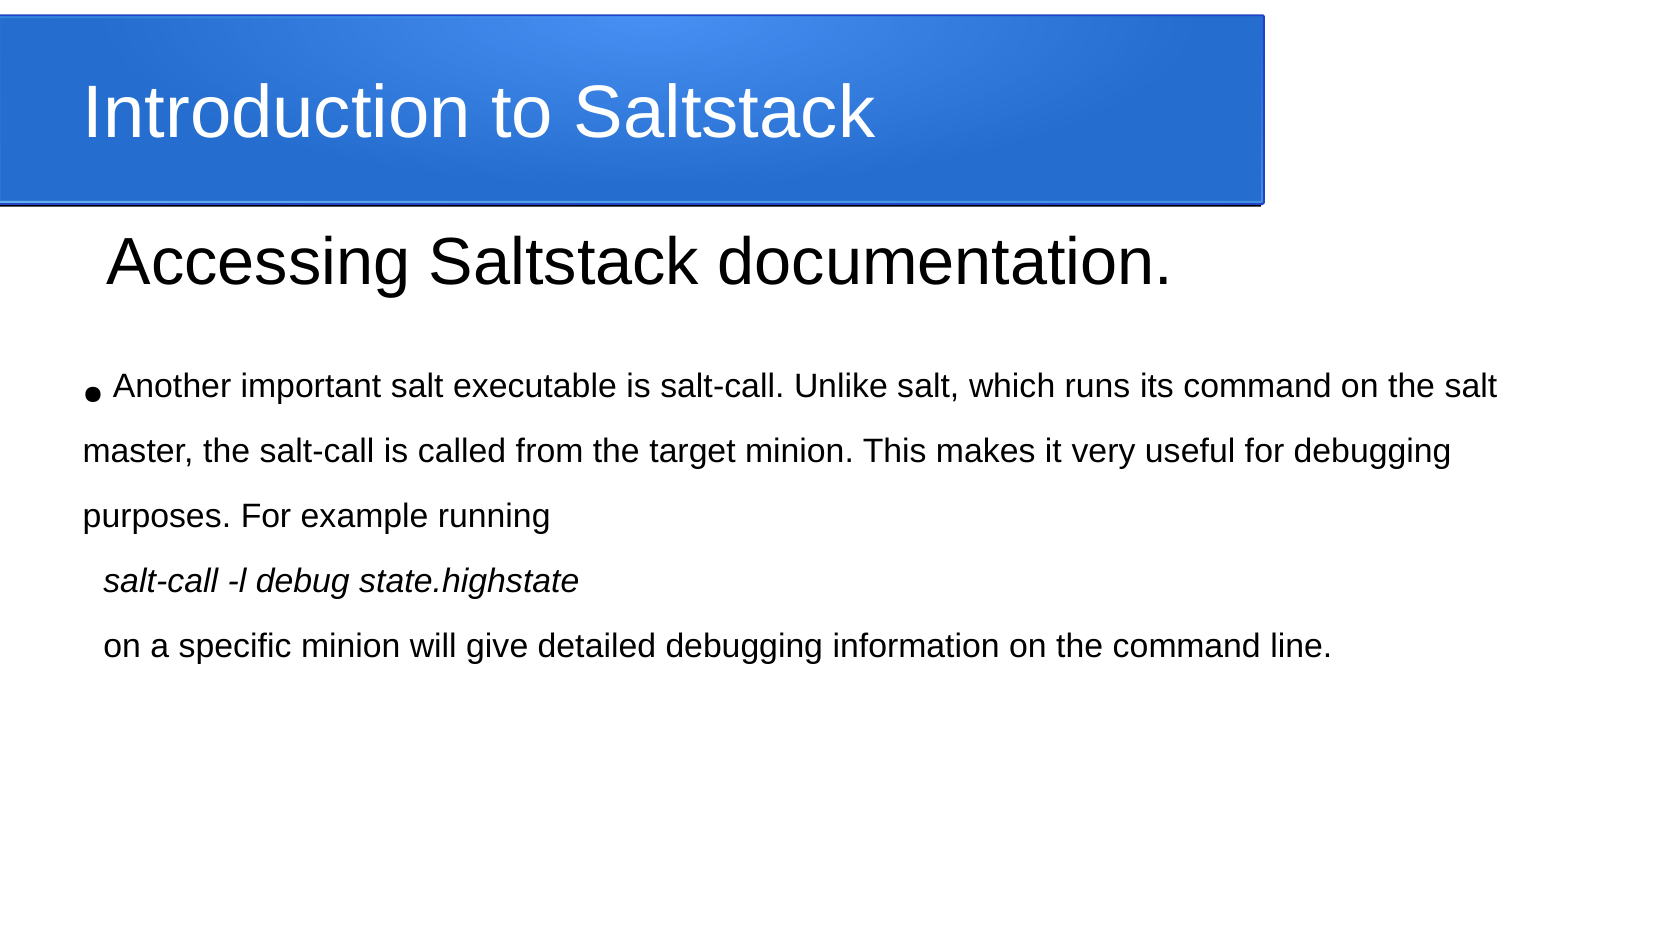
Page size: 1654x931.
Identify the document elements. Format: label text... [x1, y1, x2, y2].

title Introduction to Saltstack [82, 35, 1235, 189]
subtitle Accessing Saltstack documentation. Another important salt executable is salt-call. Unlike salt, which runs its command on the salt master, the salt-call is called from the target minion. This makes it very useful for debugging purposes. For example running salt-call -l debug state.highstate on a specific minion will give detailed debugging information on the command line. [82, 224, 1571, 764]
